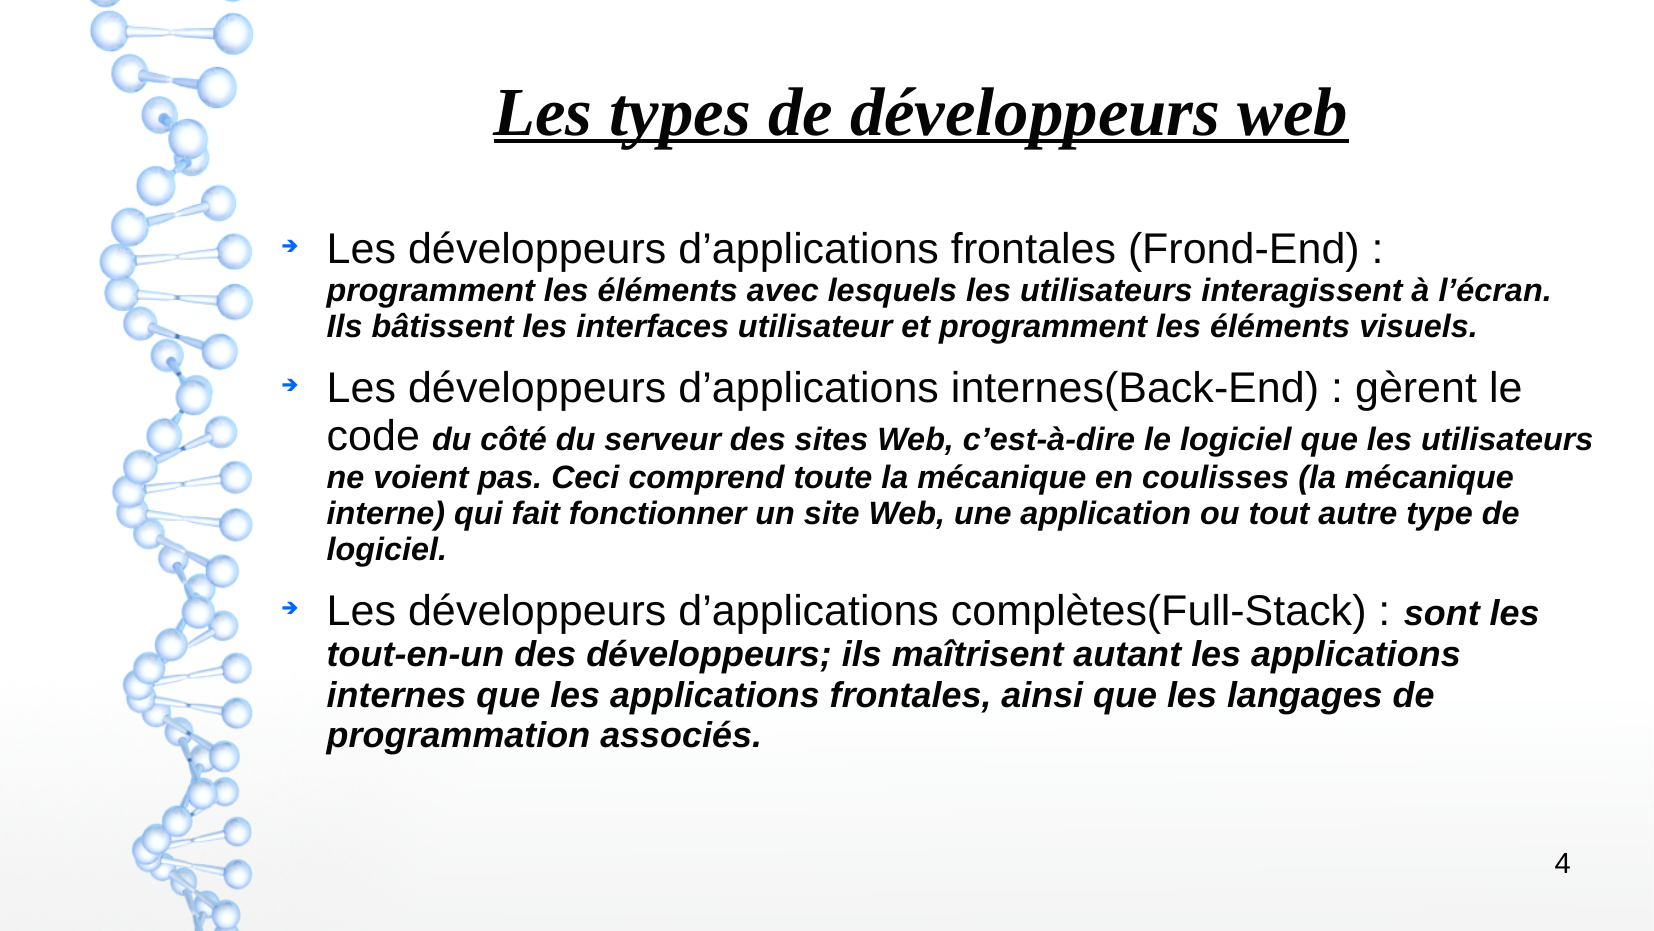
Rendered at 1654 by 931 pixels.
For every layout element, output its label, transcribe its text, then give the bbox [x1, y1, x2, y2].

picture [0, 0, 1654, 931]
list Les développeurs d’applications frontales (Frond-End) : programment les éléments avec lesquels les utilisateurs interagissent à l’écran. Ils bâtissent les interfaces utilisateur et programment les éléments visuels. Les développeurs d’applications internes(Back-End) : gèrent le code du côté du serveur des sites Web, c’est-à-dire le logiciel que les utilisateurs ne voient pas. Ceci comprend toute la mécanique en coulisses (la mécanique interne) qui fait fonctionner un site Web, une application ou tout autre type de logiciel. Les développeurs d’applications complètes(Full-Stack) : sont les tout-en-un des développeurs; ils maîtrisent autant les applications internes que les applications frontales, ainsi que les langages de programmation associés. [265, 224, 1595, 764]
title Les types de développeurs web [265, 35, 1595, 189]
